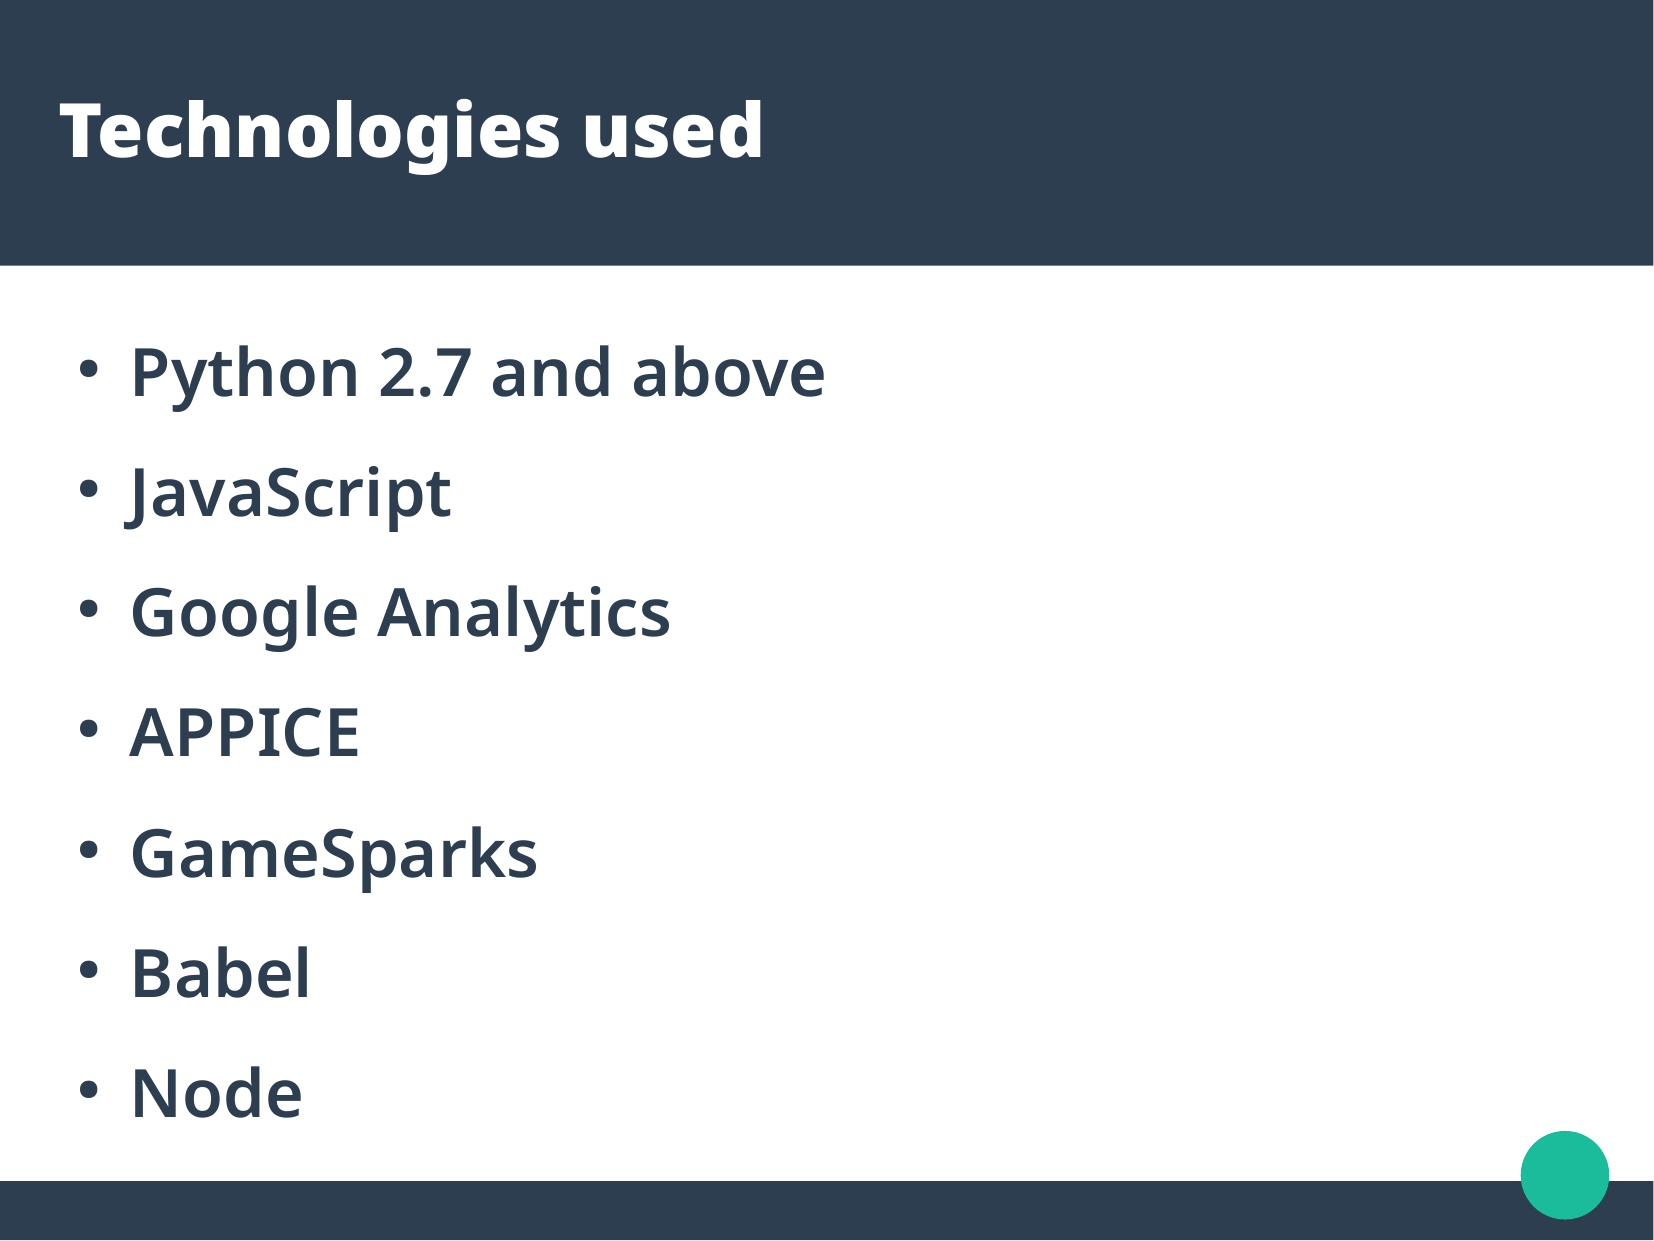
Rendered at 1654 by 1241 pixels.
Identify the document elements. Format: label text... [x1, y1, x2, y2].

list Python 2.7 and above JavaScript Google Analytics APPICE GameSparks Babel Node [59, 324, 1595, 1152]
title Technologies used [59, 49, 1595, 207]
